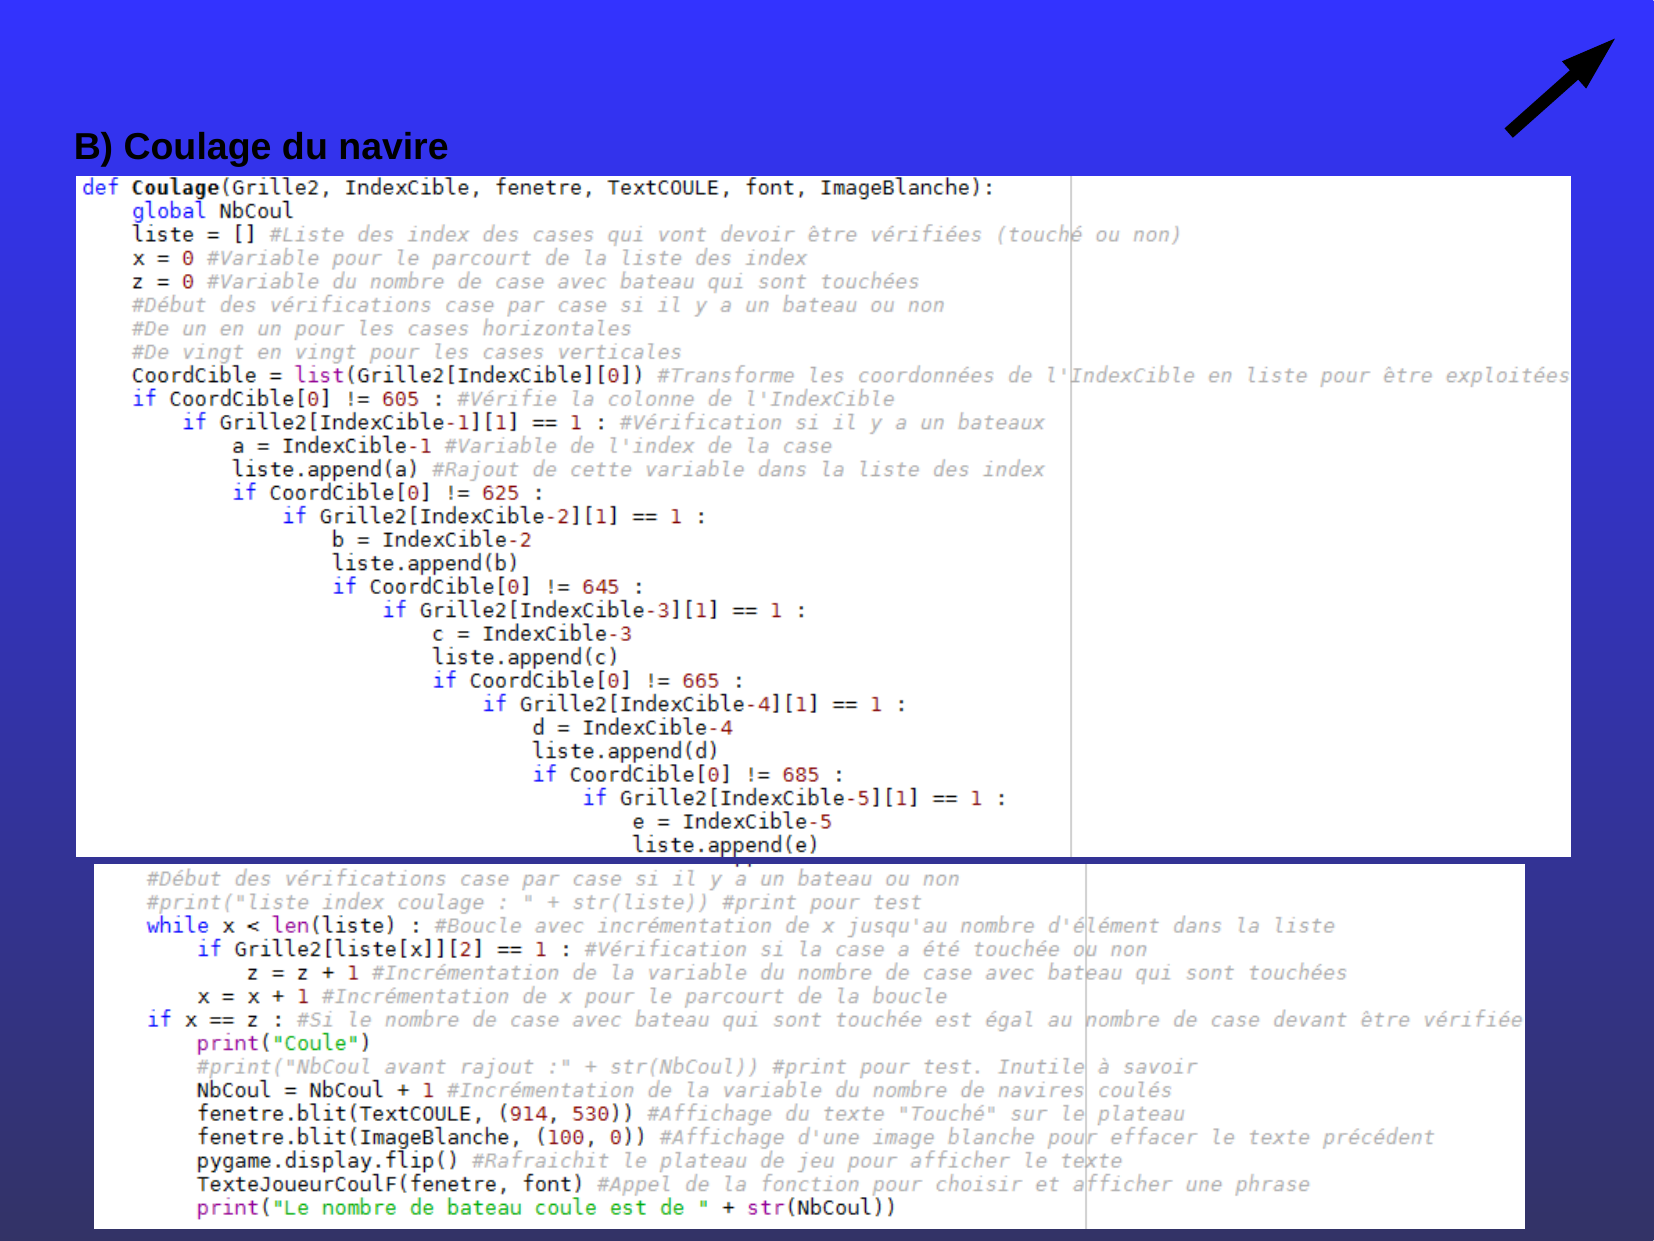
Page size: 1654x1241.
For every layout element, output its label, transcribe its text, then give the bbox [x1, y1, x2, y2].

text_box B) Coulage du navire [59, 118, 464, 177]
picture [94, 864, 1525, 1229]
picture [76, 176, 1571, 857]
